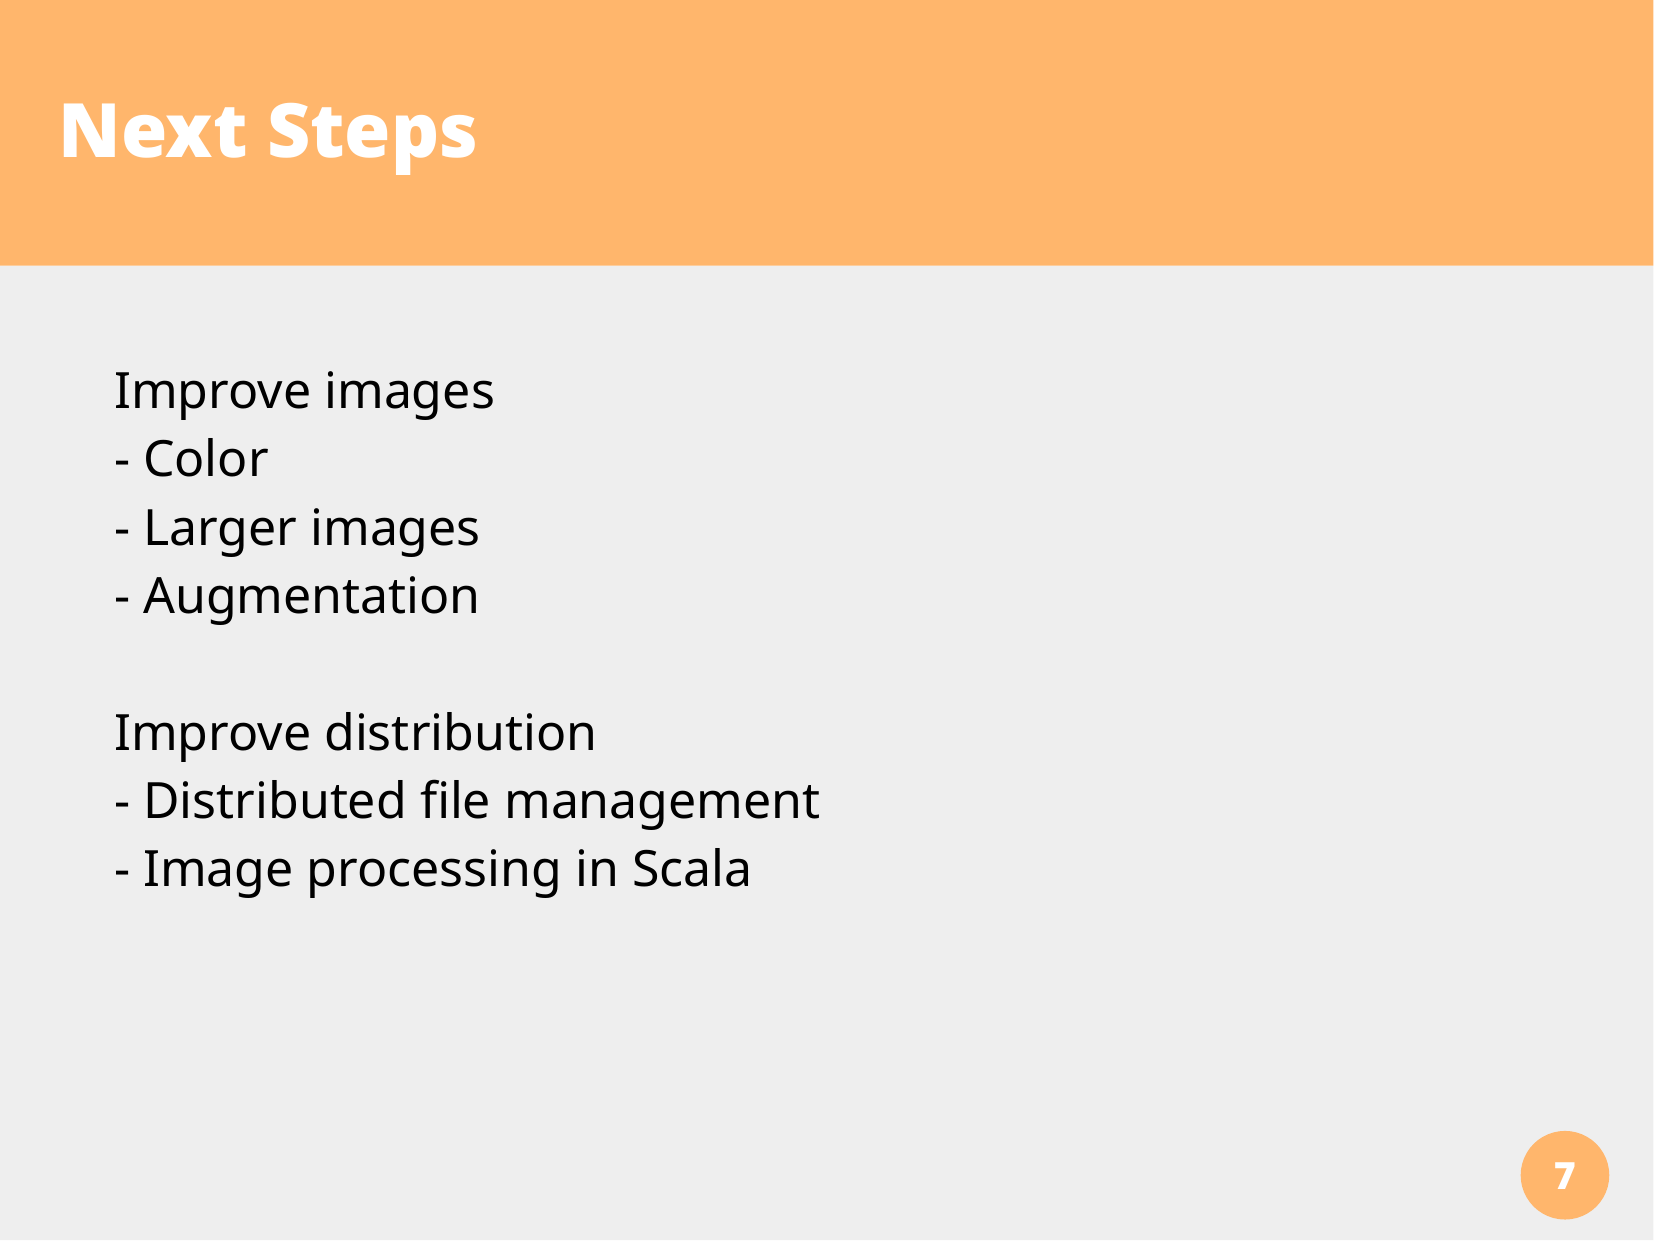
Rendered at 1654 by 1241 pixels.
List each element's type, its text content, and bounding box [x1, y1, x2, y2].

text_box Improve images - Color - Larger images - Augmentation Improve distribution - Distributed file management - Image processing in Scala [99, 347, 1014, 945]
title Next Steps [59, 49, 1595, 207]
